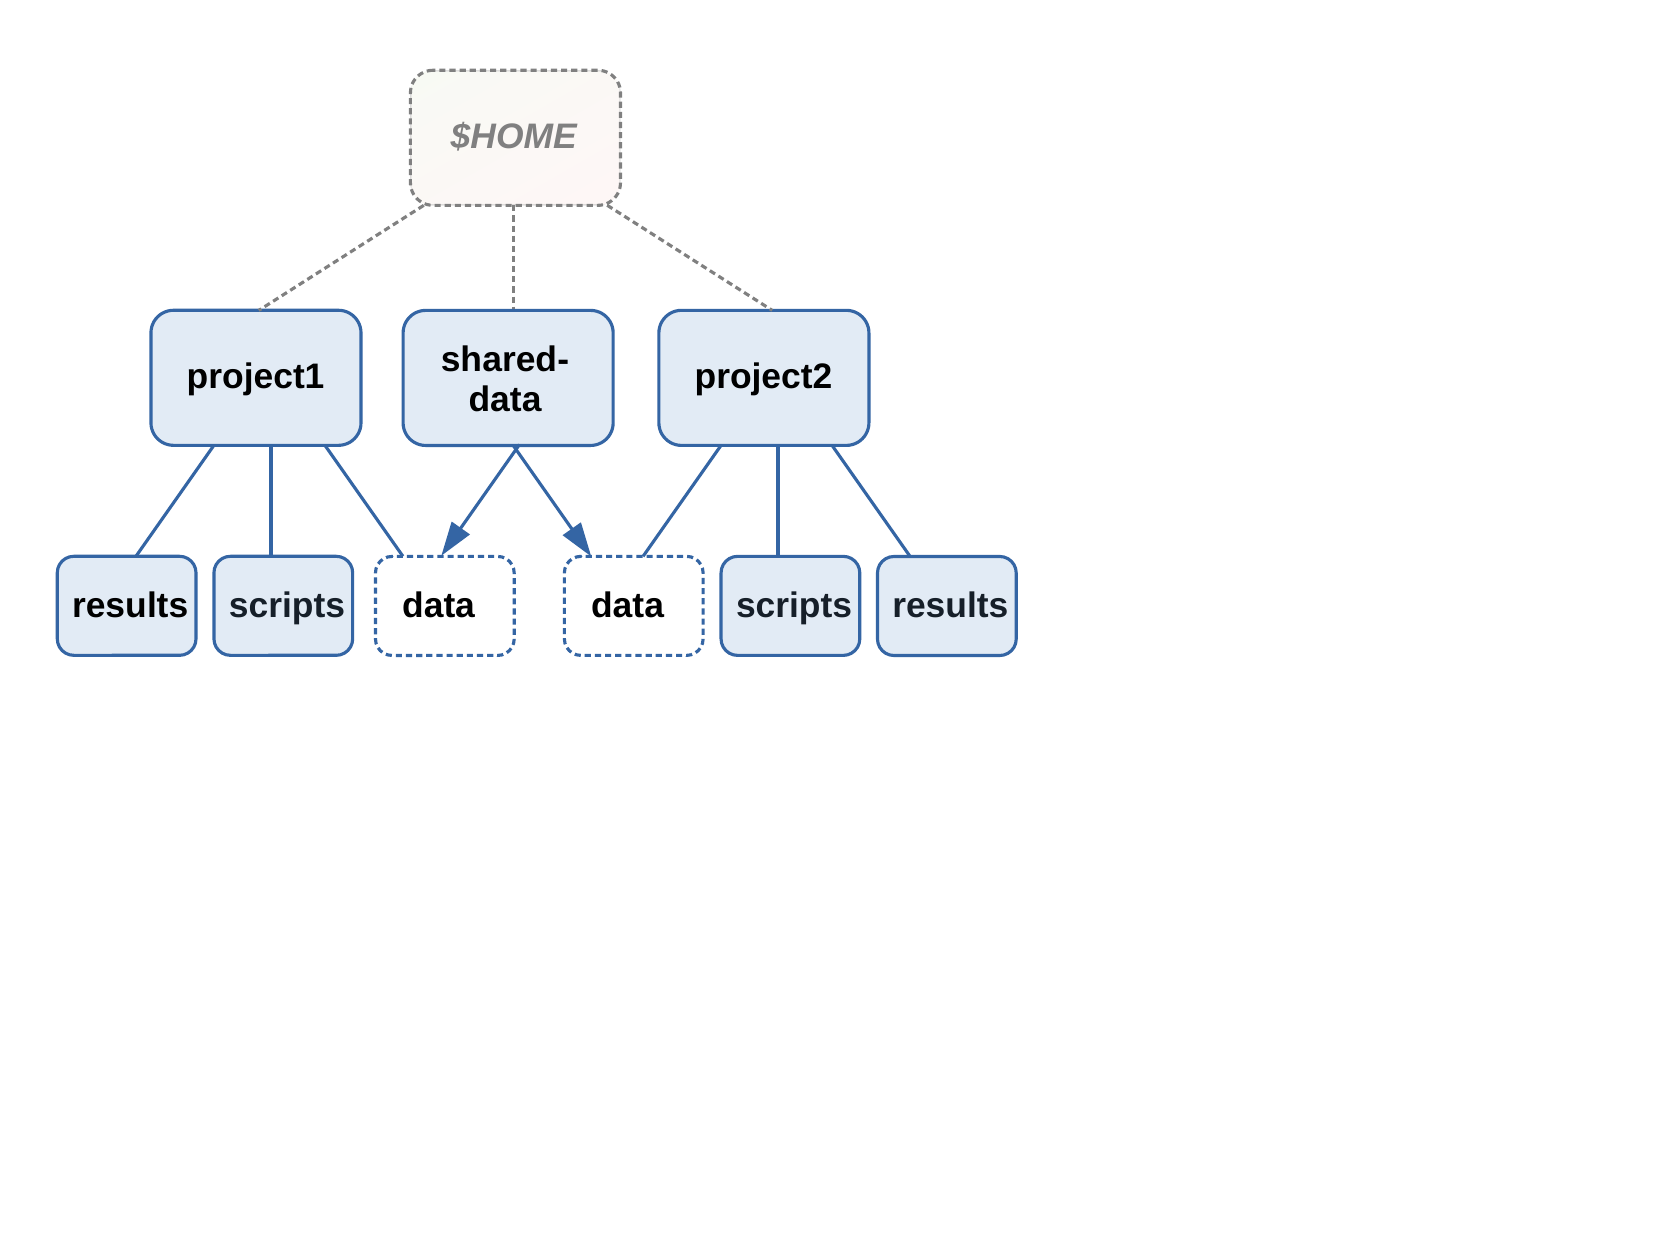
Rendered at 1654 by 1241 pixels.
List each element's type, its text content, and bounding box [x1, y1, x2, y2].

text_box [150, 310, 362, 446]
text_box [57, 556, 197, 577]
text_box [410, 70, 621, 206]
text_box scripts [353, 577, 361, 635]
text_box [213, 556, 353, 656]
text_box data [387, 577, 496, 635]
text_box [721, 556, 860, 656]
text_box results [1017, 577, 1025, 635]
text_box project2 [679, 349, 854, 444]
text_box data [576, 577, 685, 635]
text_box project1 [171, 349, 344, 444]
text_box [403, 310, 614, 446]
text_box [658, 310, 869, 446]
text_box scripts [860, 577, 869, 635]
text_box shared-data [418, 331, 592, 427]
text_box $HOME [416, 109, 611, 173]
text_box results [57, 577, 215, 672]
text_box [877, 556, 1017, 656]
